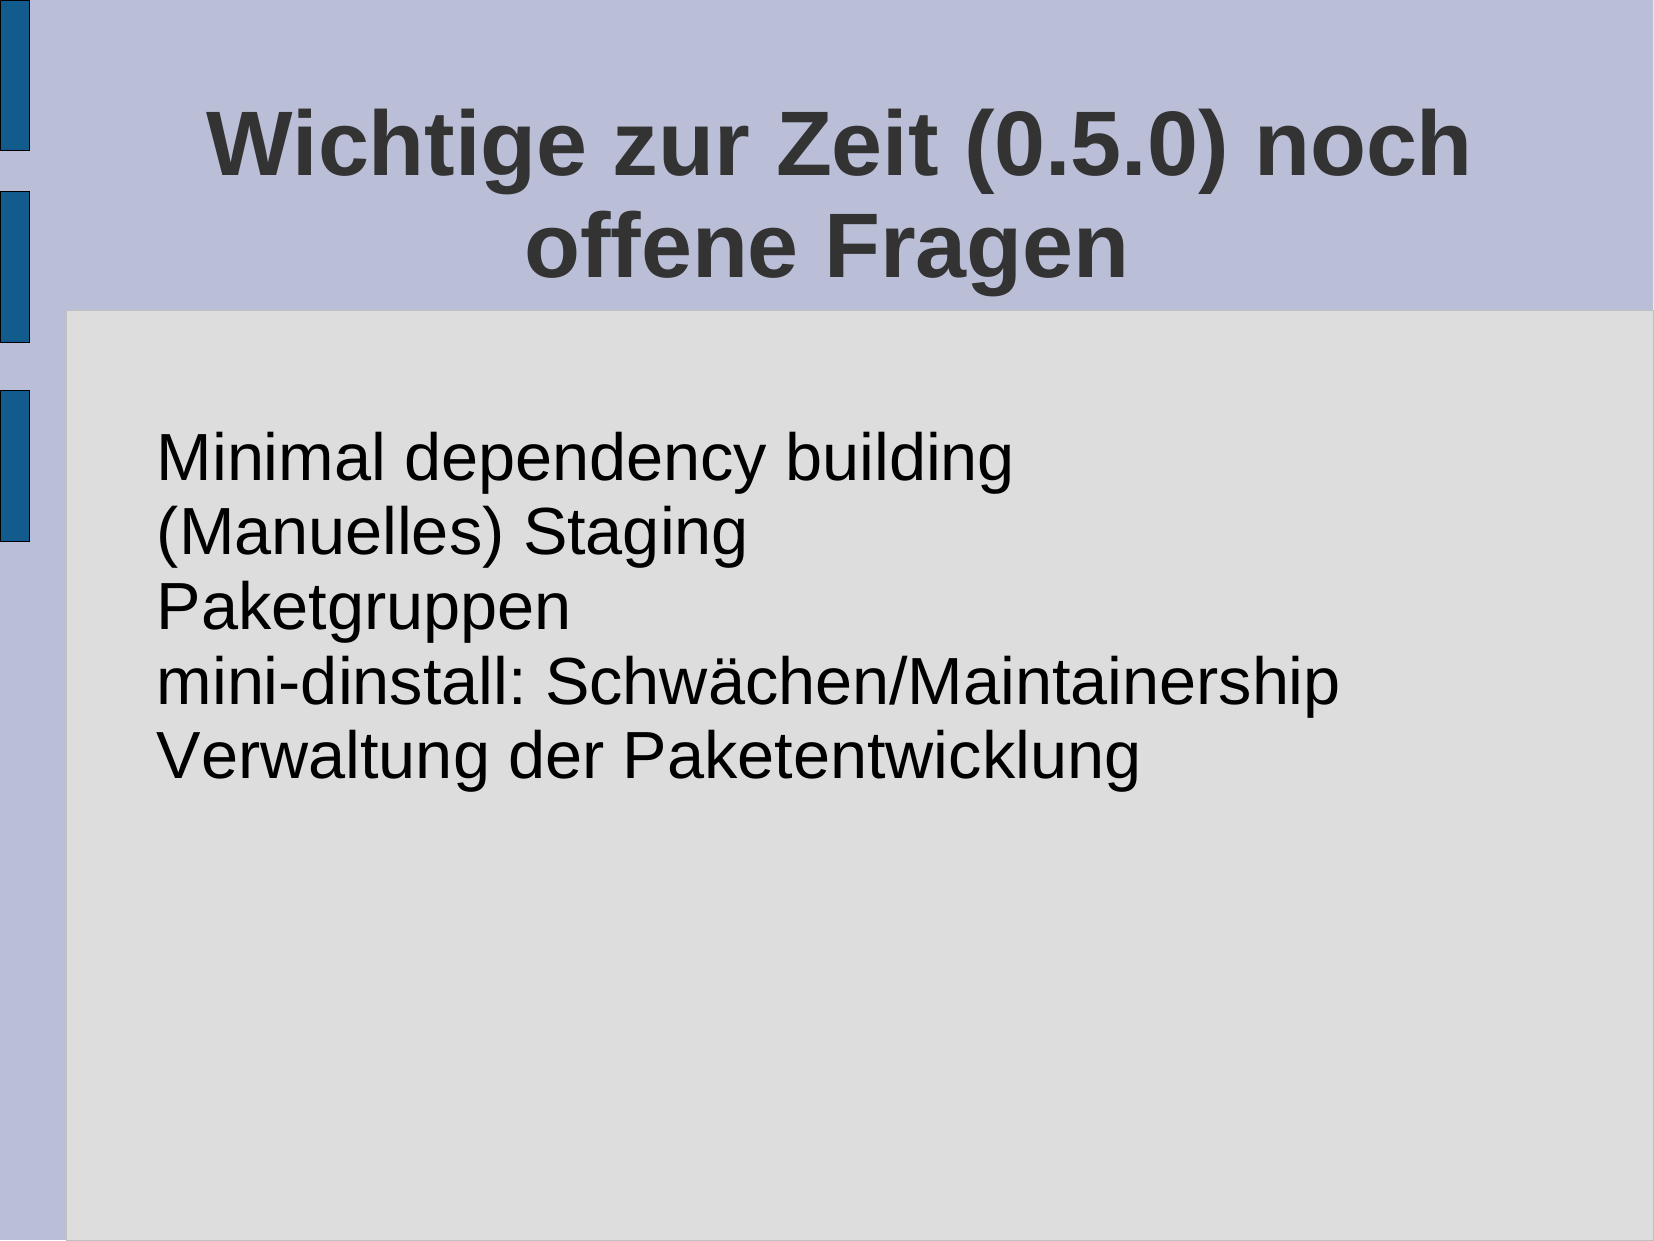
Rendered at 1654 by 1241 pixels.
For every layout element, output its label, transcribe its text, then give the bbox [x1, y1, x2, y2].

title Wichtige zur Zeit (0.5.0) noch offene Fragen [121, 87, 1534, 302]
list Minimal dependency building (Manuelles) Staging Paketgruppen mini-dinstall: Schwächen/Maintainership Verwaltung der Paketentwicklung [121, 344, 1534, 1112]
